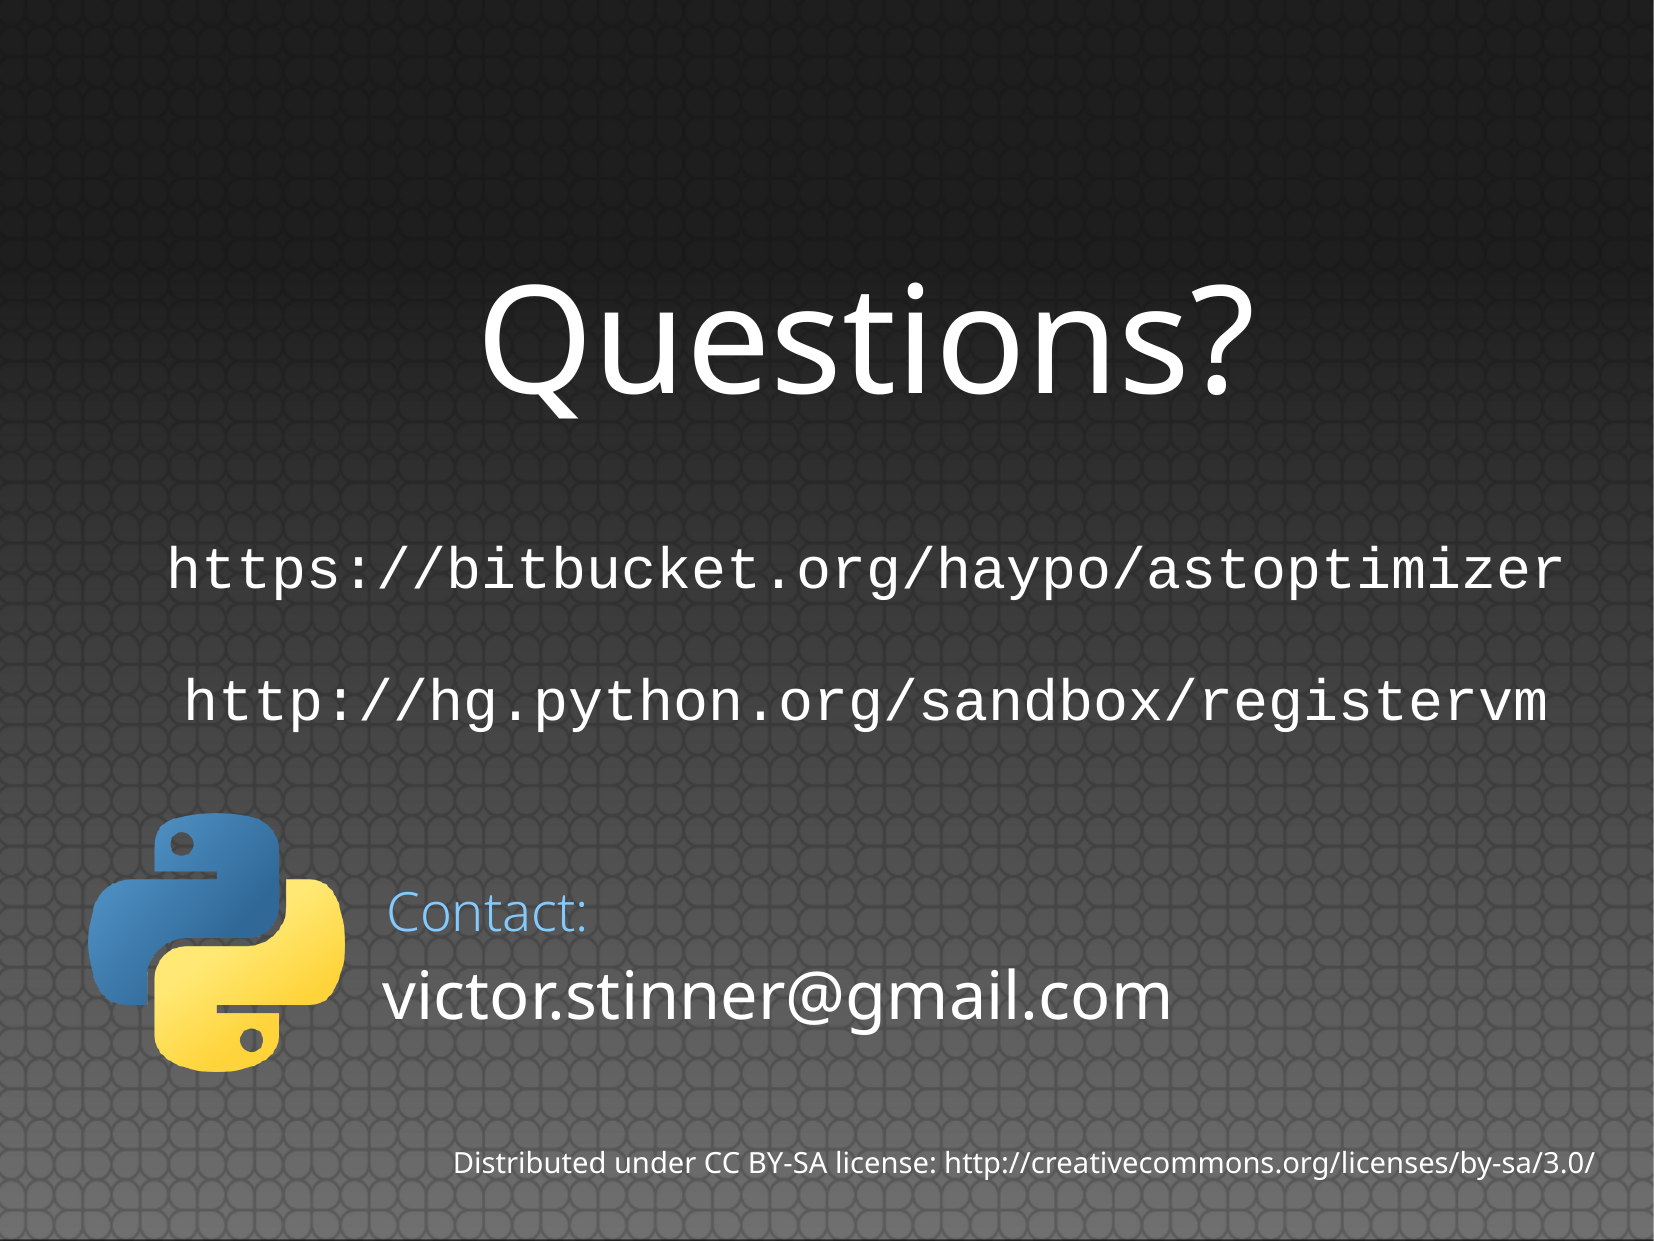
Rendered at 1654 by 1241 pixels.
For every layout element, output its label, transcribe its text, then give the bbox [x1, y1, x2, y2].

text_box Distributed under CC BY-SA license: http://creativecommons.org/licenses/by-sa/3.0/ [52, 1135, 1611, 1218]
text_box victor.stinner@gmail.com [368, 941, 1474, 1031]
text_box Contact: [371, 866, 726, 941]
title Questions? https://bitbucket.org/haypo/astoptimizer http://hg.python.org/sandbox/registervm [78, 173, 1654, 798]
picture [0, 0, 1654, 1241]
